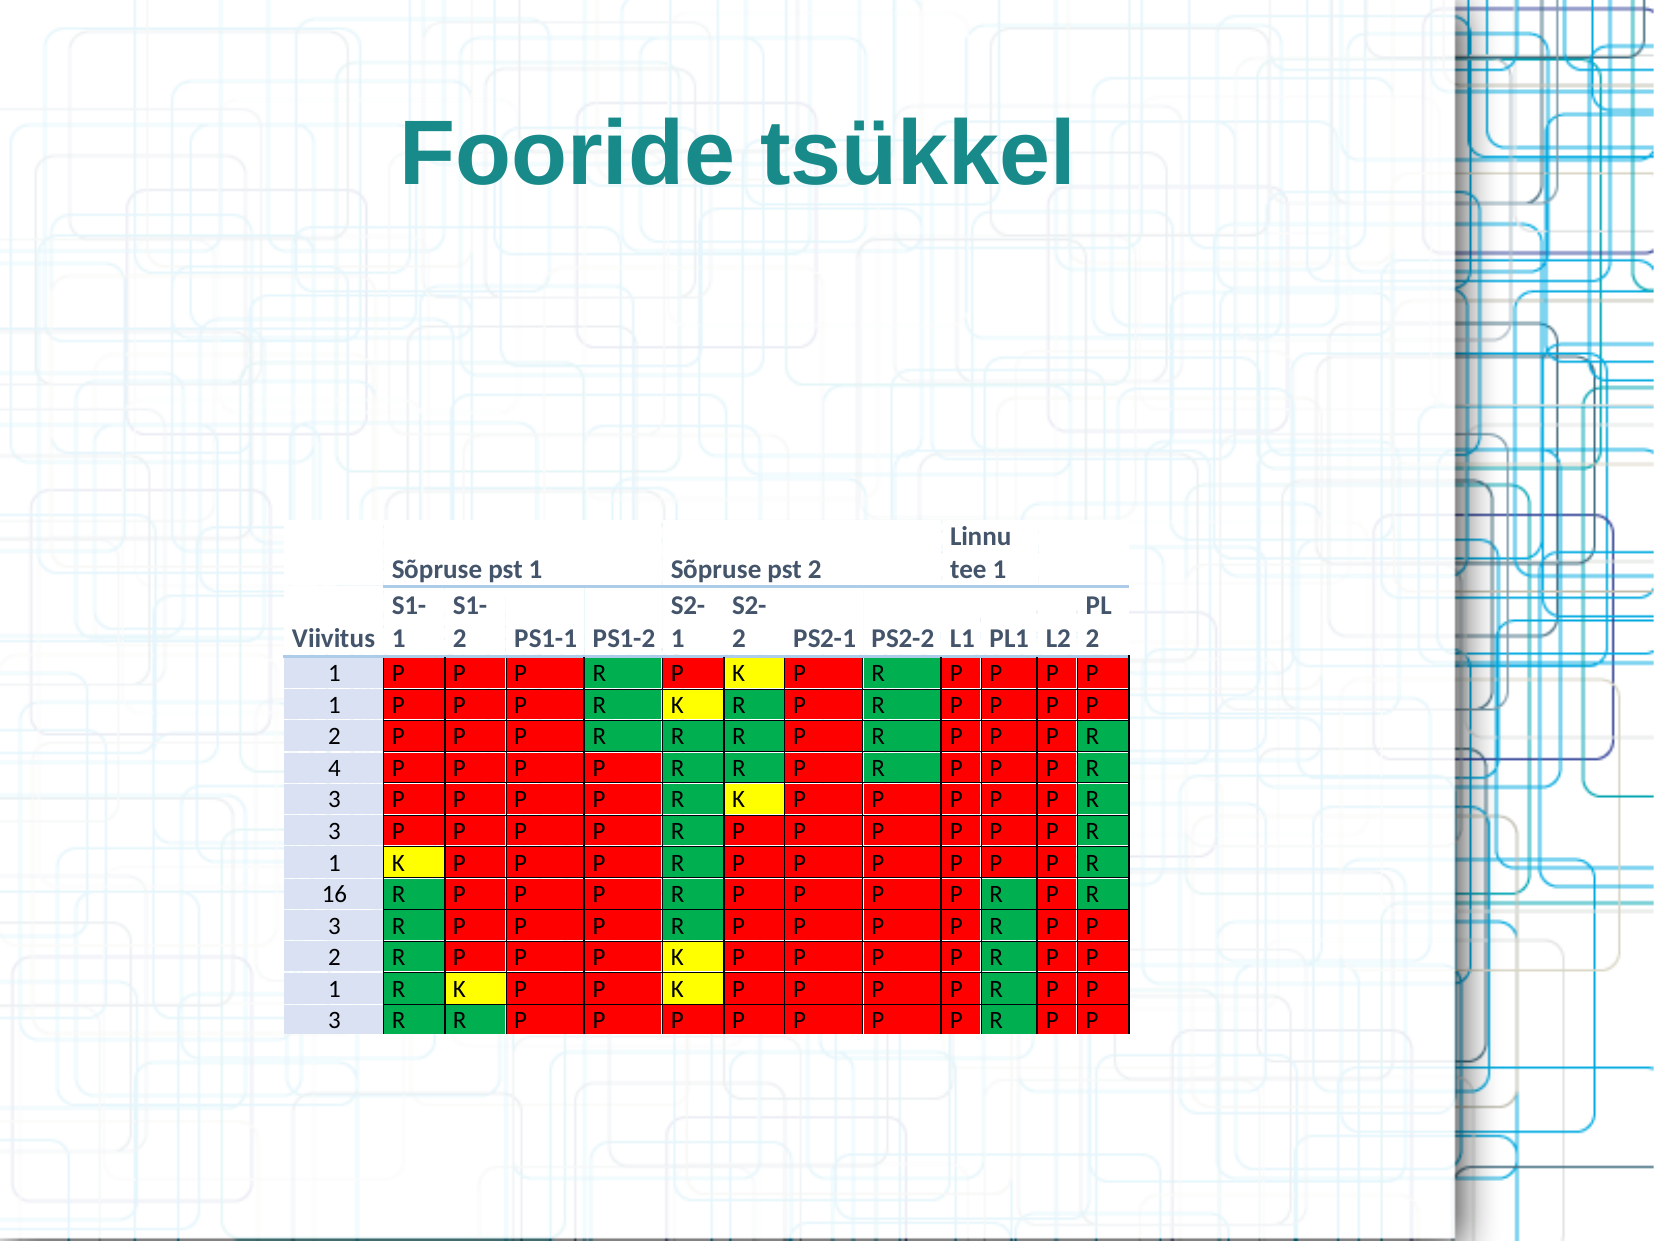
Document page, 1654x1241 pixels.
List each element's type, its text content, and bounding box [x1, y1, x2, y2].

picture [0, 0, 1654, 1241]
title Fooride tsükkel [59, 49, 1418, 257]
chart [172, 372, 1329, 1034]
